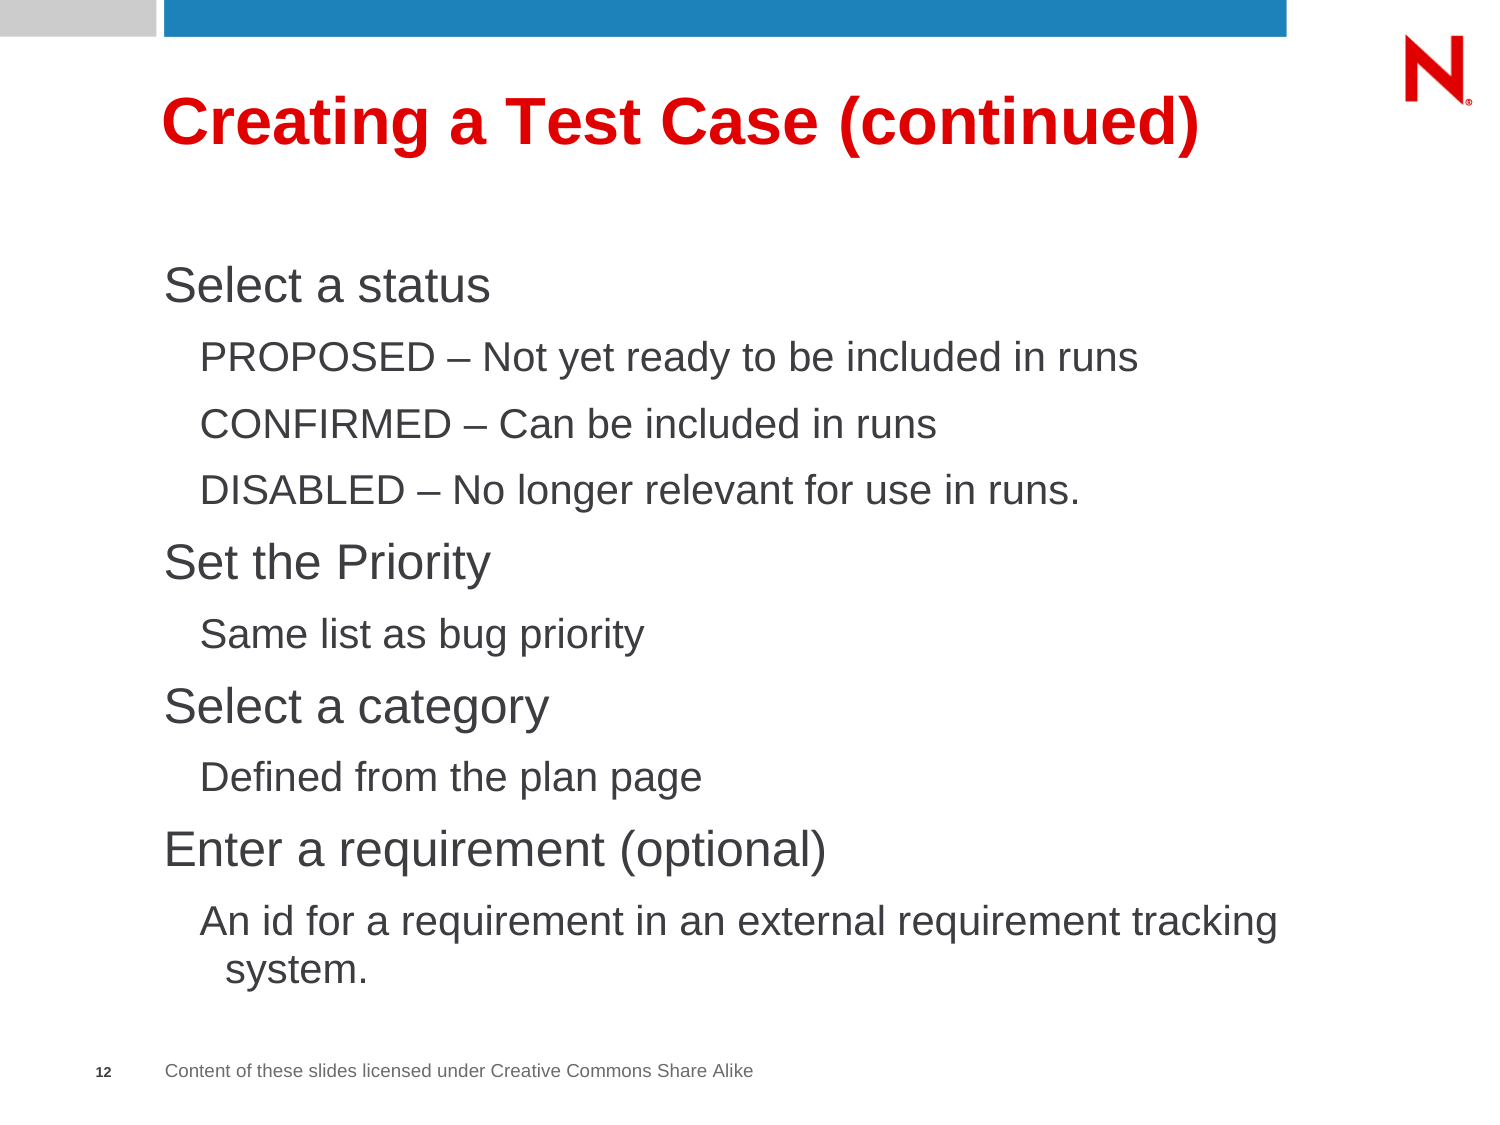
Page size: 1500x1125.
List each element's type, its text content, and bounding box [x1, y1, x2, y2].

title Creating a Test Case (continued) [161, 41, 1383, 205]
picture [1403, 32, 1473, 107]
list Select a status PROPOSED – Not yet ready to be included in runs CONFIRMED – Can be included in runs DISABLED – No longer relevant for use in runs. Set the Priority Same list as bug priority Select a category Defined from the plan page Enter a requirement (optional) An id for a requirement in an external requirement tracking system. [163, 254, 1404, 1125]
